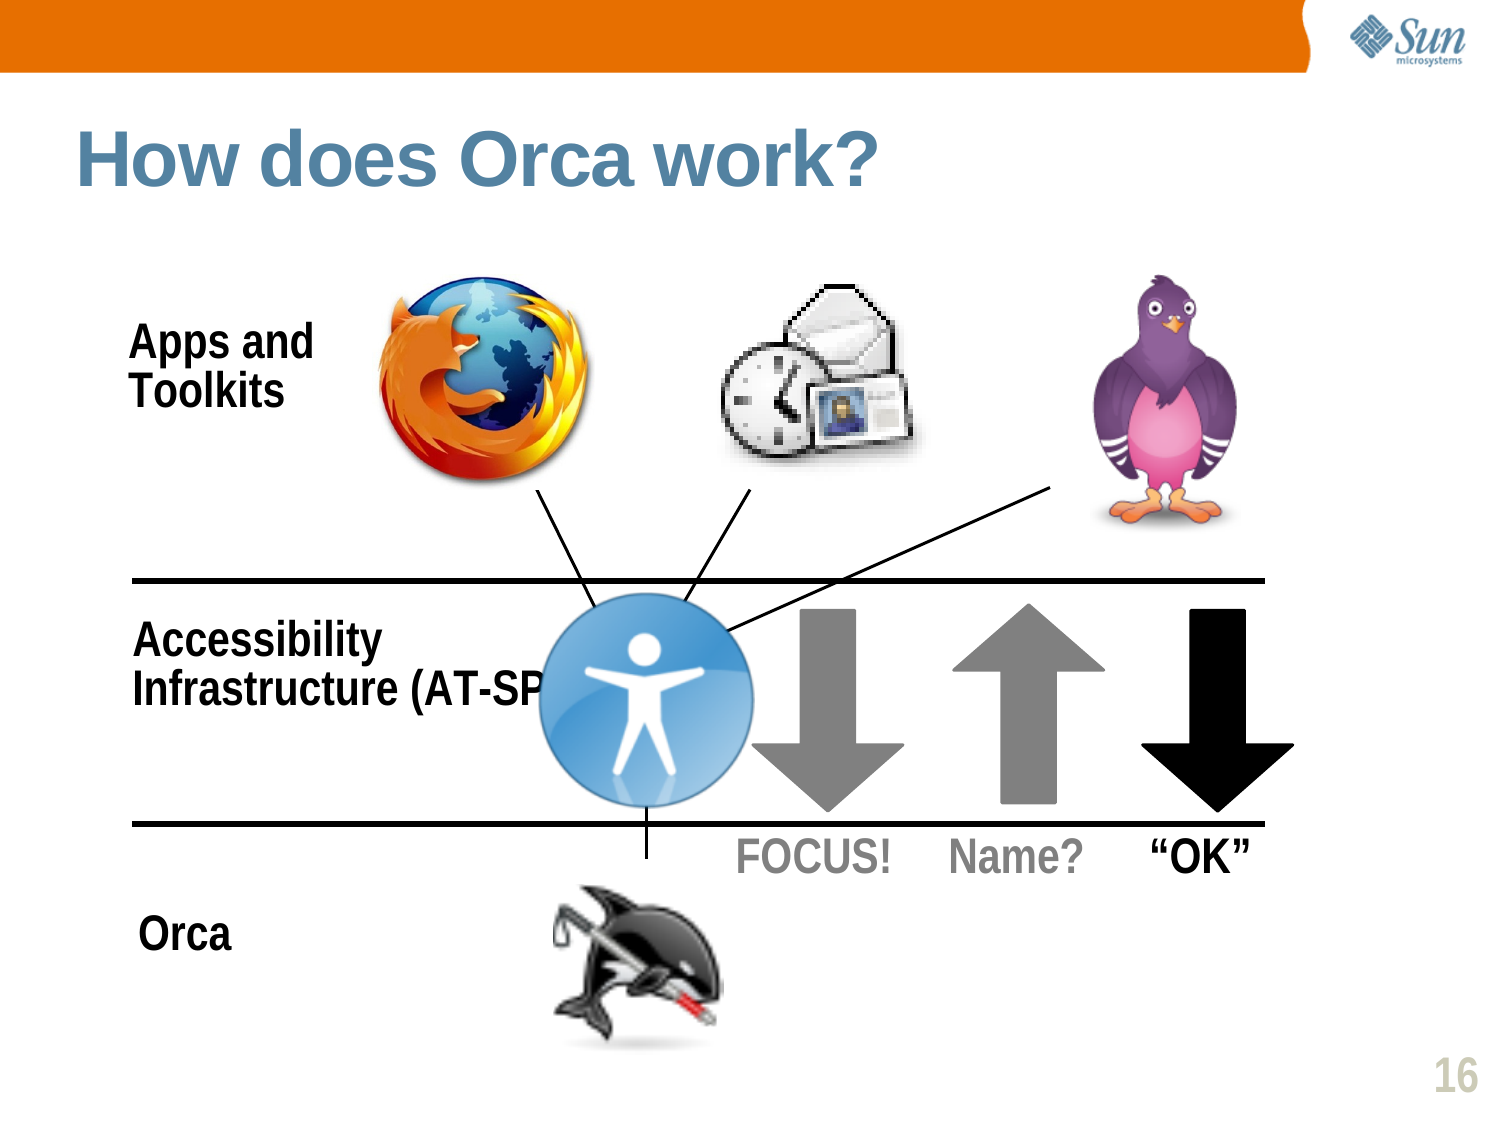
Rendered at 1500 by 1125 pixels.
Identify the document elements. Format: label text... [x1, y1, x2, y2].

title How does Orca work? [75, 122, 1438, 228]
text_box Accessibility Infrastructure (AT-SPI) [132, 617, 538, 775]
text_box [1142, 610, 1293, 812]
picture [372, 274, 595, 490]
text_box “OK” [1149, 835, 1324, 894]
picture [553, 884, 724, 1055]
picture [538, 592, 755, 809]
picture [0, 0, 1500, 75]
text_box Apps and Toolkits [128, 319, 354, 478]
text_box [755, 610, 903, 812]
picture [1090, 274, 1241, 534]
text_box [953, 604, 1104, 803]
text_box Name? [948, 835, 1141, 894]
picture [717, 276, 931, 490]
text_box Orca [138, 911, 401, 971]
text_box FOCUS! [735, 834, 953, 894]
